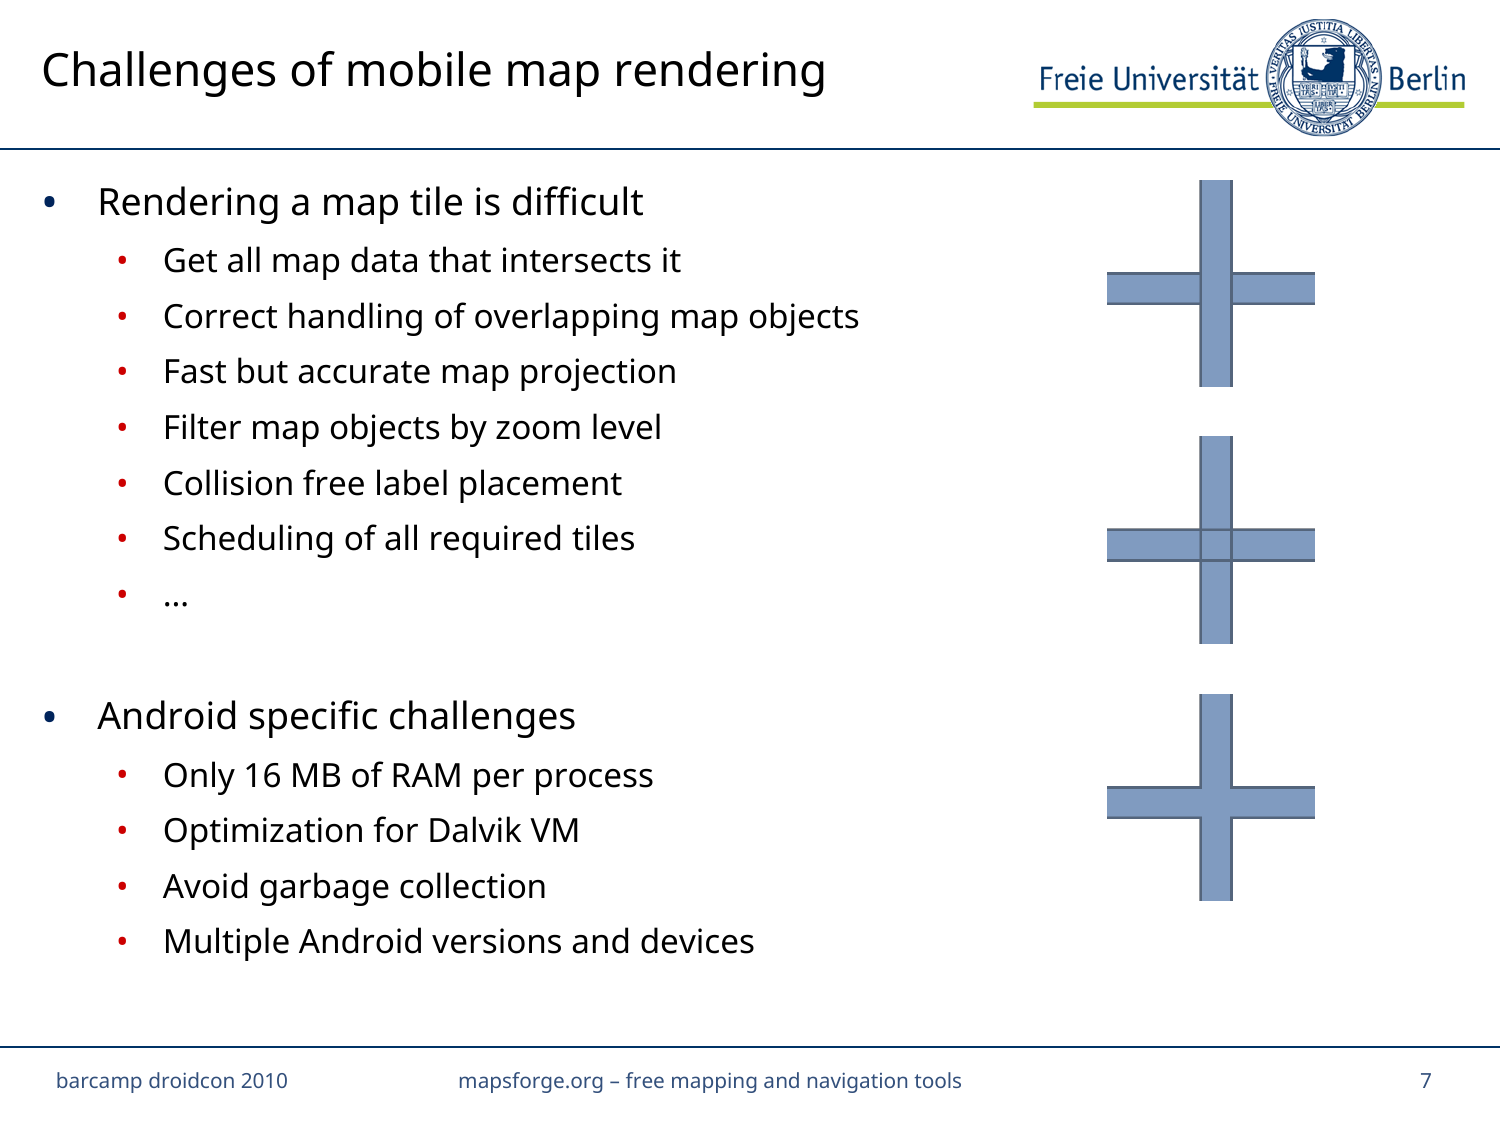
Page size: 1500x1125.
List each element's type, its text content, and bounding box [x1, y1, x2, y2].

picture [1107, 436, 1315, 644]
picture [1107, 180, 1315, 387]
list Rendering a map tile is difficult Get all map data that intersects it Correct handling of overlapping map objects Fast but accurate map projection Filter map objects by zoom level Collision free label placement Scheduling of all required tiles … Android specific challenges Only 16 MB of RAM per process Optimization for Dalvik VM Avoid garbage collection Multiple Android versions and devices [41, 175, 1447, 919]
picture [1107, 694, 1315, 901]
title Challenges of mobile map rendering [41, 0, 1016, 138]
picture [1033, 19, 1470, 137]
